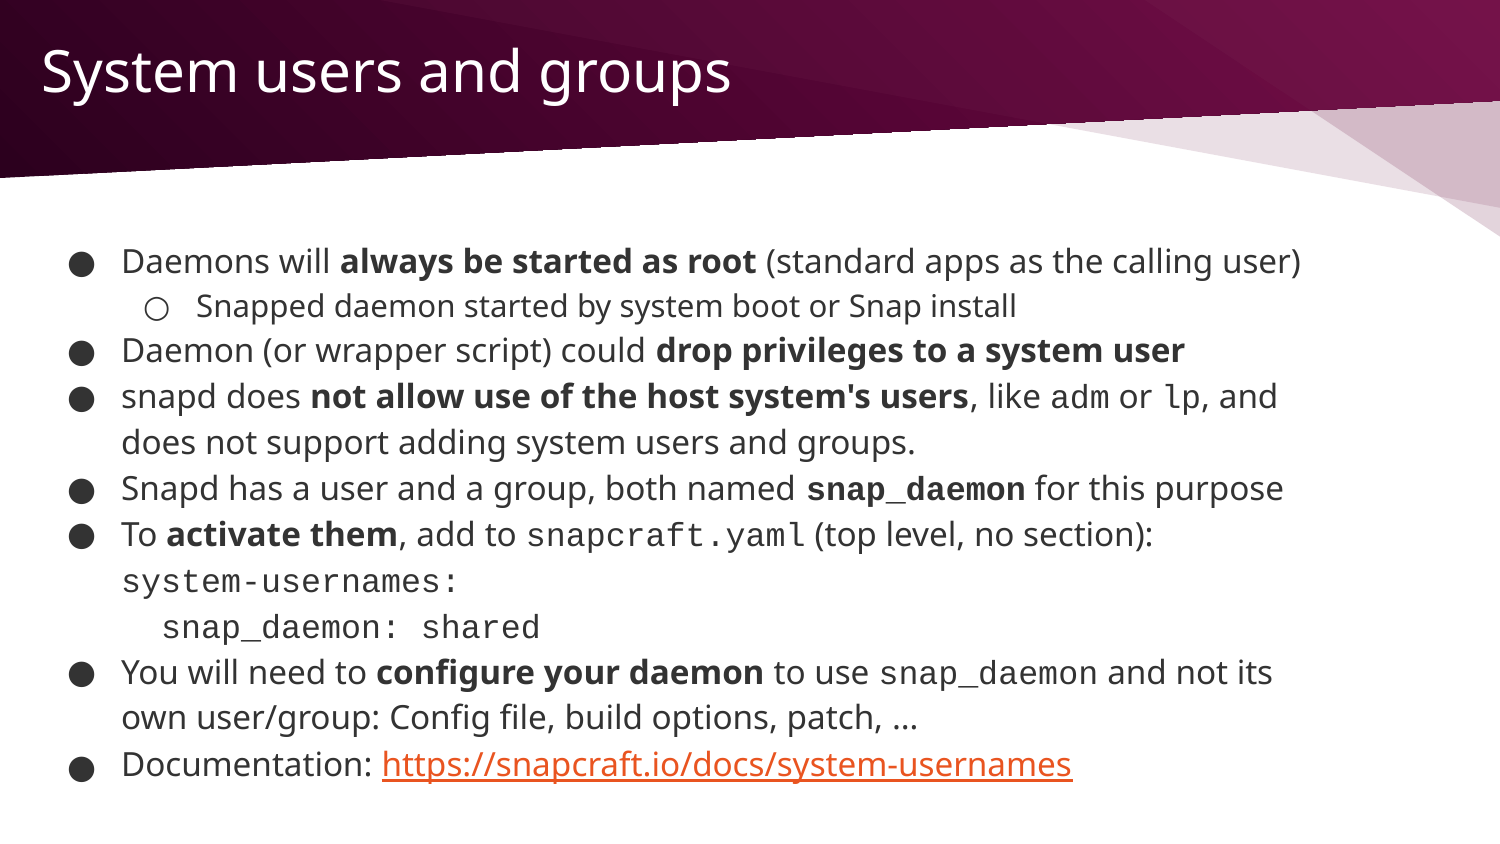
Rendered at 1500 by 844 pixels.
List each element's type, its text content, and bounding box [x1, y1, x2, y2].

list Daemons will always be started as root (standard apps as the calling user) Snapped daemon started by system boot or Snap install Daemon (or wrapper script) could drop privileges to a system user snapd does not allow use of the host system's users, like adm or lp, and does not support adding system users and groups. Snapd has a user and a group, both named snap_daemon for this purpose To activate them, add to snapcraft.yaml (top level, no section): system-usernames: snap_daemon: shared You will need to configure your daemon to use snap_daemon and not its own user/group: Config file, build options, patch, … Documentation: https://snapcraft.io/docs/system-usernames [35, 229, 1324, 789]
title System users and groups [41, 5, 1336, 134]
